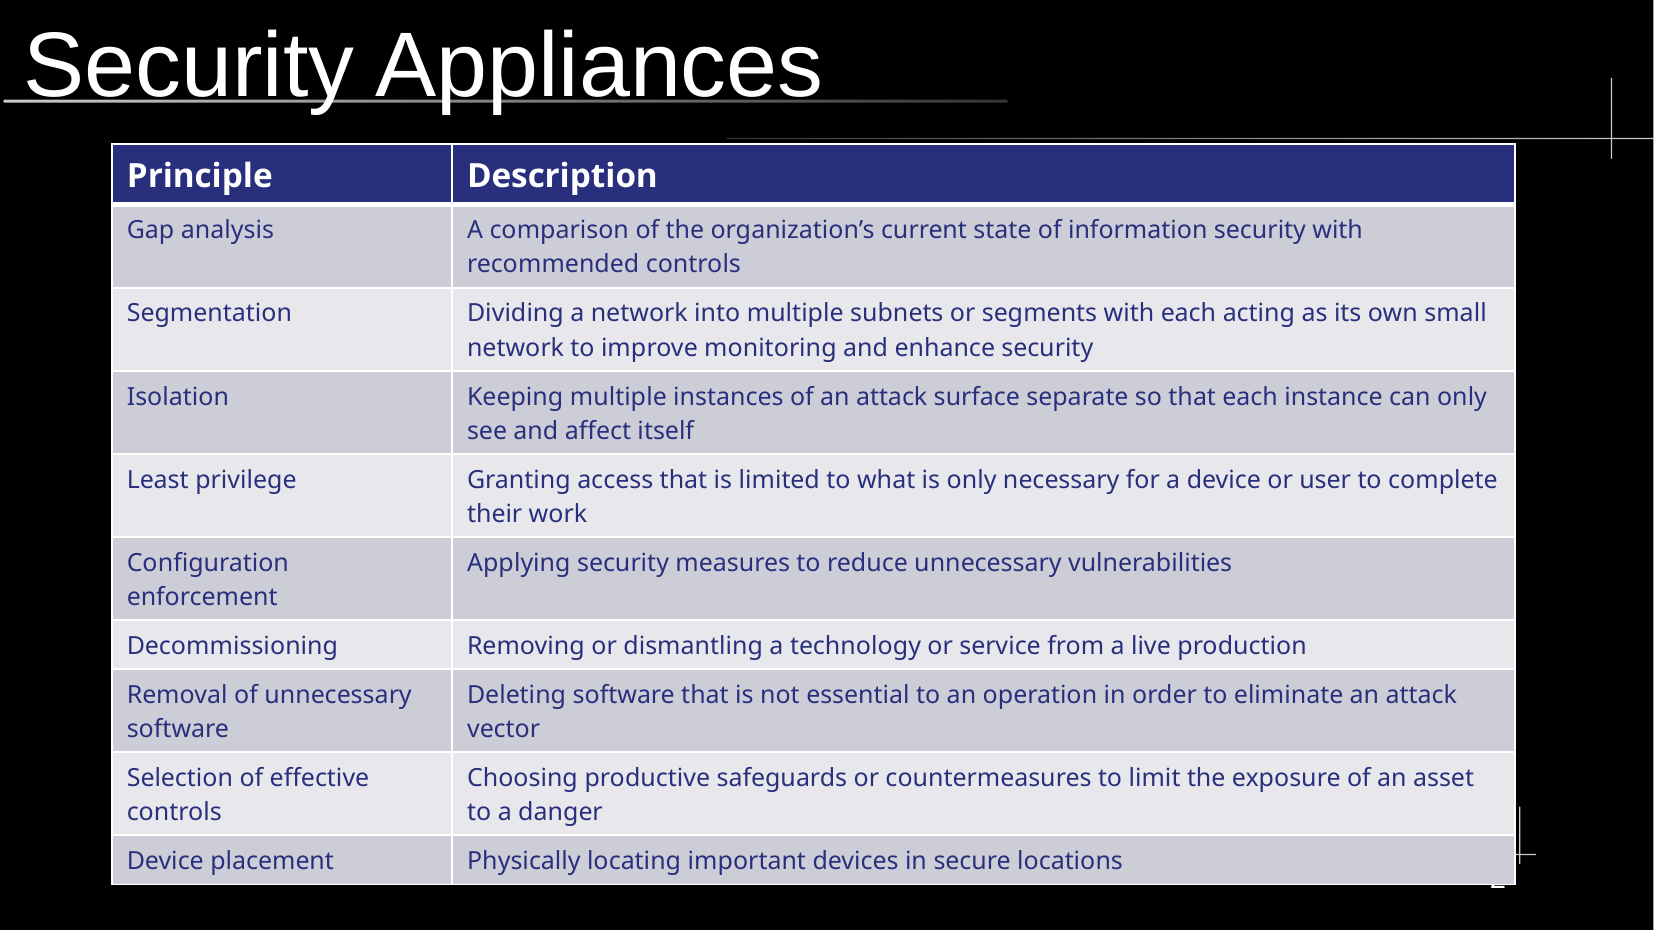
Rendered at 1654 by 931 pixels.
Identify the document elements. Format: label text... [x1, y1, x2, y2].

table_cell Gap analysis [113, 207, 451, 287]
table_cell Removal of unnecessary software [113, 670, 451, 751]
table_cell Granting access that is limited to what is only necessary for a device or user to complete their work [453, 455, 1514, 536]
table_cell Dividing a network into multiple subnets or segments with each acting as its own small network to improve monitoring and enhance security [453, 289, 1514, 370]
table_cell A comparison of the organization’s current state of information security with recommended controls [453, 207, 1514, 287]
table_cell Deleting software that is not essential to an operation in order to eliminate an attack vector [453, 670, 1514, 751]
table_cell Decommissioning [113, 621, 451, 668]
table_header Description [453, 145, 1514, 202]
table_cell Device placement [113, 836, 451, 884]
table_cell Configuration enforcement [113, 538, 451, 619]
table_cell Least privilege [113, 455, 451, 536]
table_cell Isolation [113, 372, 451, 453]
table_cell Physically locating important devices in secure locations [453, 836, 1514, 884]
table_cell Selection of effective controls [113, 753, 451, 834]
table_cell Keeping multiple instances of an attack surface separate so that each instance can only see and affect itself [453, 372, 1514, 453]
table_cell Removing or dismantling a technology or service from a live production [453, 621, 1514, 668]
table_cell Applying security measures to reduce unnecessary vulnerabilities [453, 538, 1514, 619]
title Security Appliances [23, 11, 1589, 119]
table_header Principle [113, 145, 451, 202]
table_cell Choosing productive safeguards or countermeasures to limit the exposure of an asset to a danger [453, 753, 1514, 834]
table_cell Segmentation [113, 289, 451, 370]
